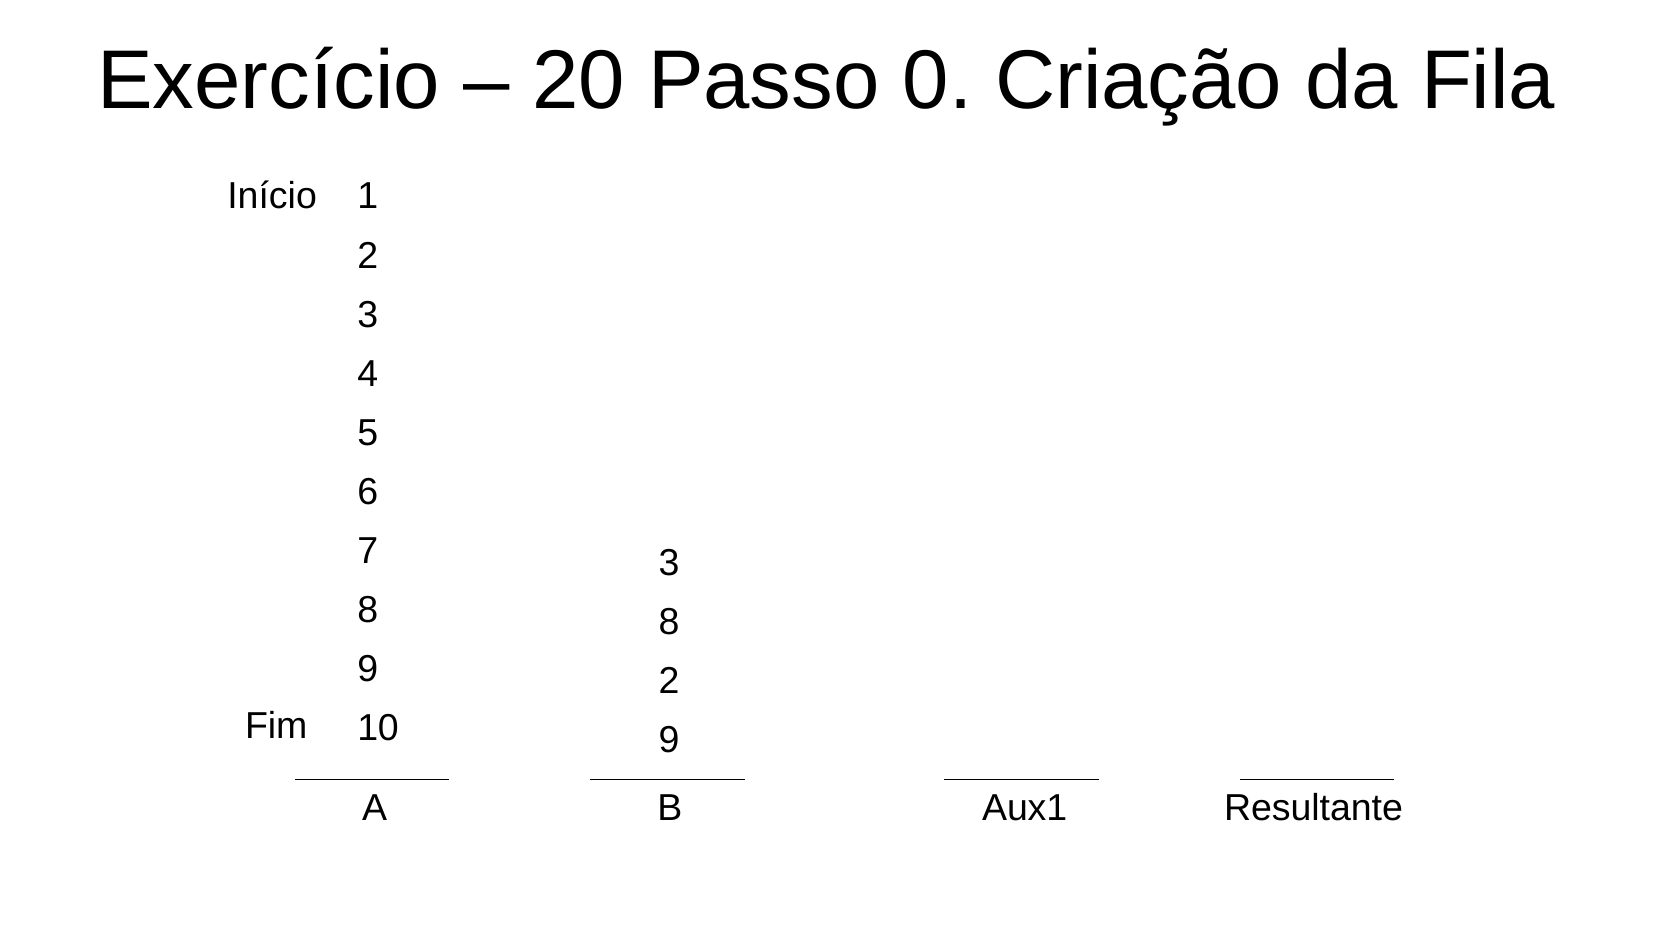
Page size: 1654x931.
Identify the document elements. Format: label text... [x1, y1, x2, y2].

text_box 9 [643, 710, 695, 768]
text_box B [642, 780, 698, 837]
text_box Exercício – 20 Passo 0. Criação da Fila [82, 25, 1654, 227]
text_box Resultante [1209, 779, 1418, 837]
text_box Fim [230, 696, 325, 754]
text_box 3 [643, 533, 695, 591]
text_box A [347, 779, 508, 837]
text_box 5 [342, 403, 393, 461]
text_box 9 [342, 640, 393, 697]
text_box 3 [342, 285, 393, 343]
text_box 8 [342, 580, 393, 638]
text_box 7 [342, 521, 393, 579]
text_box 8 [643, 592, 695, 650]
text_box 1 [342, 167, 393, 225]
text_box 4 [342, 344, 393, 402]
text_box 2 [342, 226, 393, 284]
text_box 10 [342, 699, 426, 756]
text_box 2 [643, 651, 695, 709]
text_box Início [212, 167, 332, 225]
text_box 6 [342, 462, 393, 520]
text_box Aux1 [967, 780, 1083, 837]
